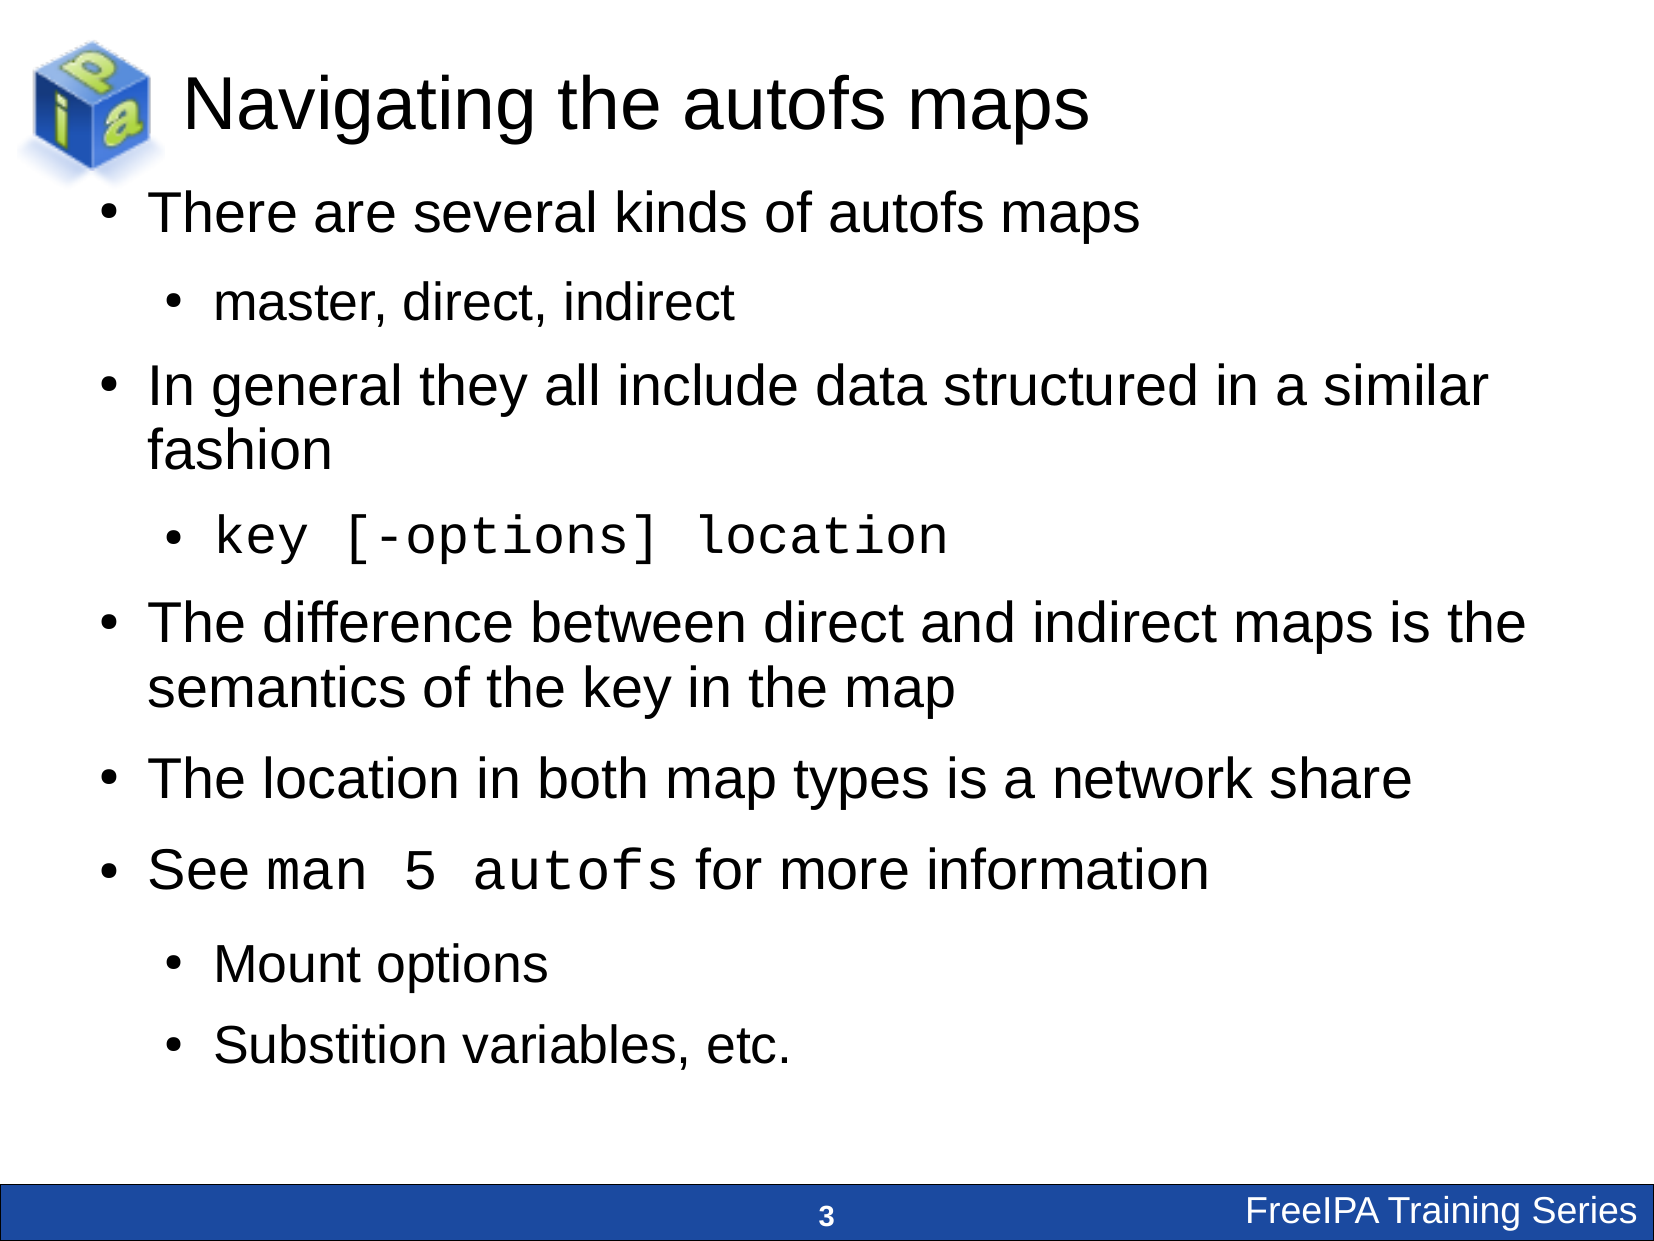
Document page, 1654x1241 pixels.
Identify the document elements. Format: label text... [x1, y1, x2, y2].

title Navigating the autofs maps [182, 31, 1579, 177]
list There are several kinds of autofs maps master, direct, indirect In general they all include data structured in a similar fashion key [-options] location The difference between direct and indirect maps is the semantics of the key in the map The location in both map types is a network share See man 5 autofs for more information Mount options Substition variables, etc. [82, 180, 1571, 1084]
picture [17, 34, 165, 193]
